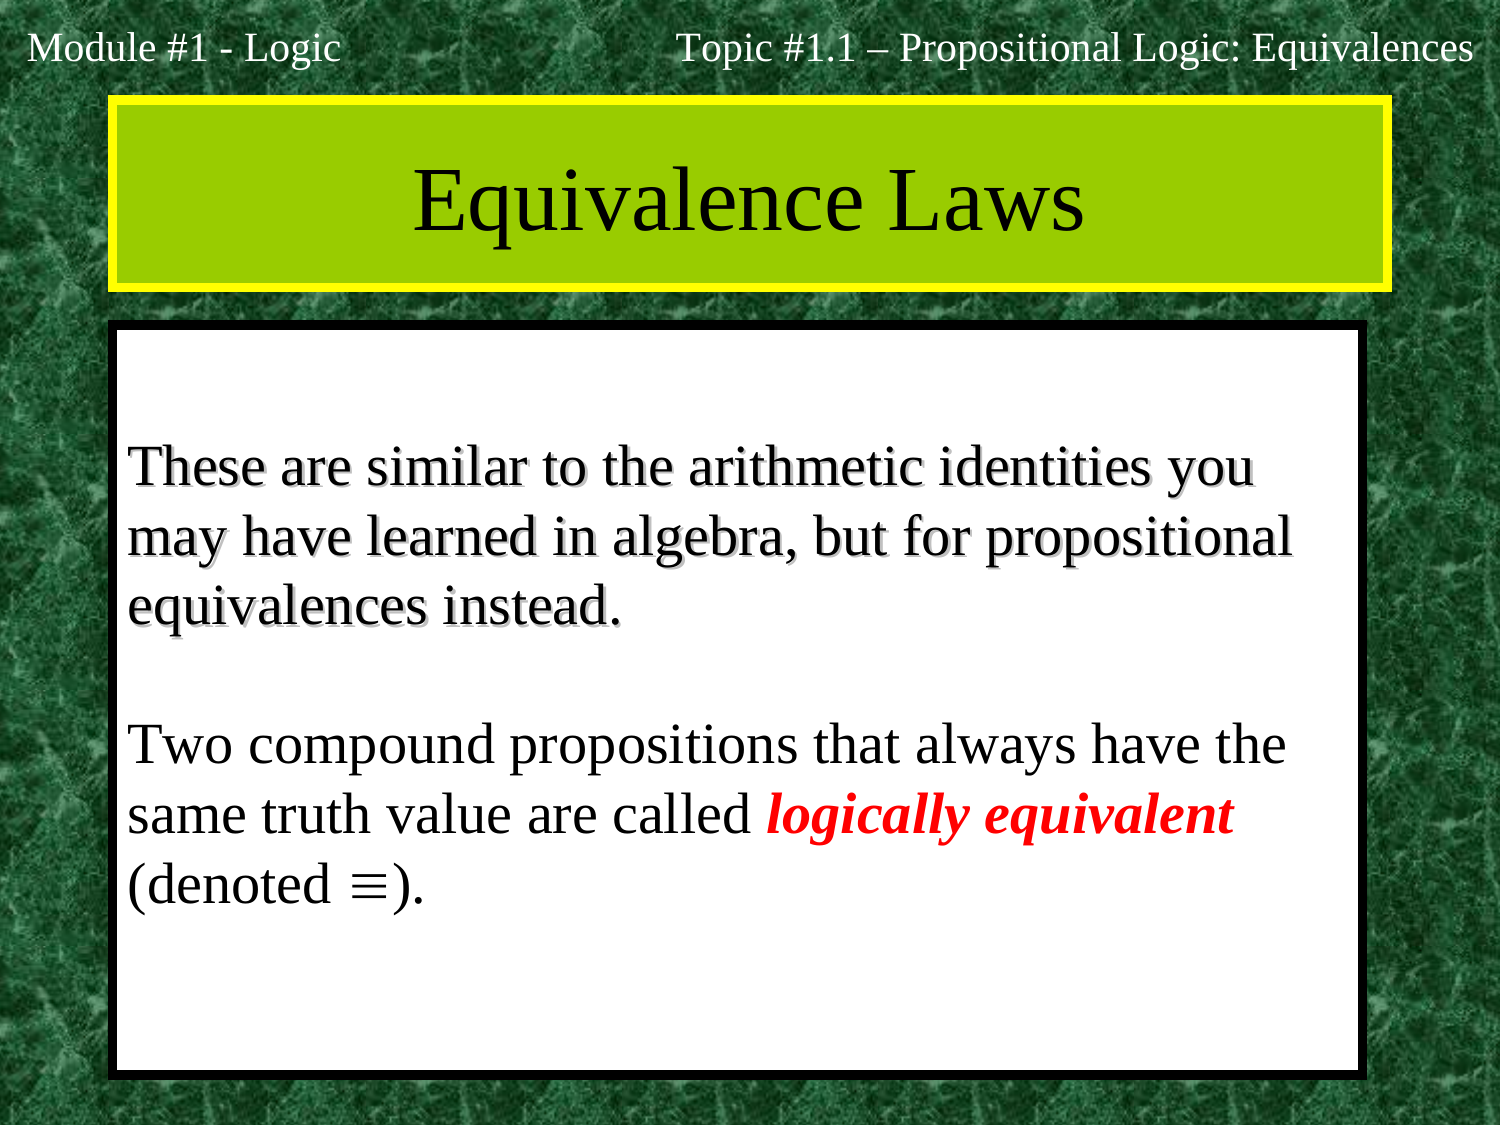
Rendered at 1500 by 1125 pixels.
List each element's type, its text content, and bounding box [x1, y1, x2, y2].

list These are similar to the arithmetic identities you may have learned in algebra, but for propositional equivalences instead. Two compound propositions that always have the same truth value are called logically equivalent (denoted ). [112, 324, 1363, 1075]
text_box Topic #1.1 – Propositional Logic: Equivalences [660, 12, 1490, 79]
picture [0, 0, 1500, 1125]
title Equivalence Laws [112, 99, 1388, 288]
